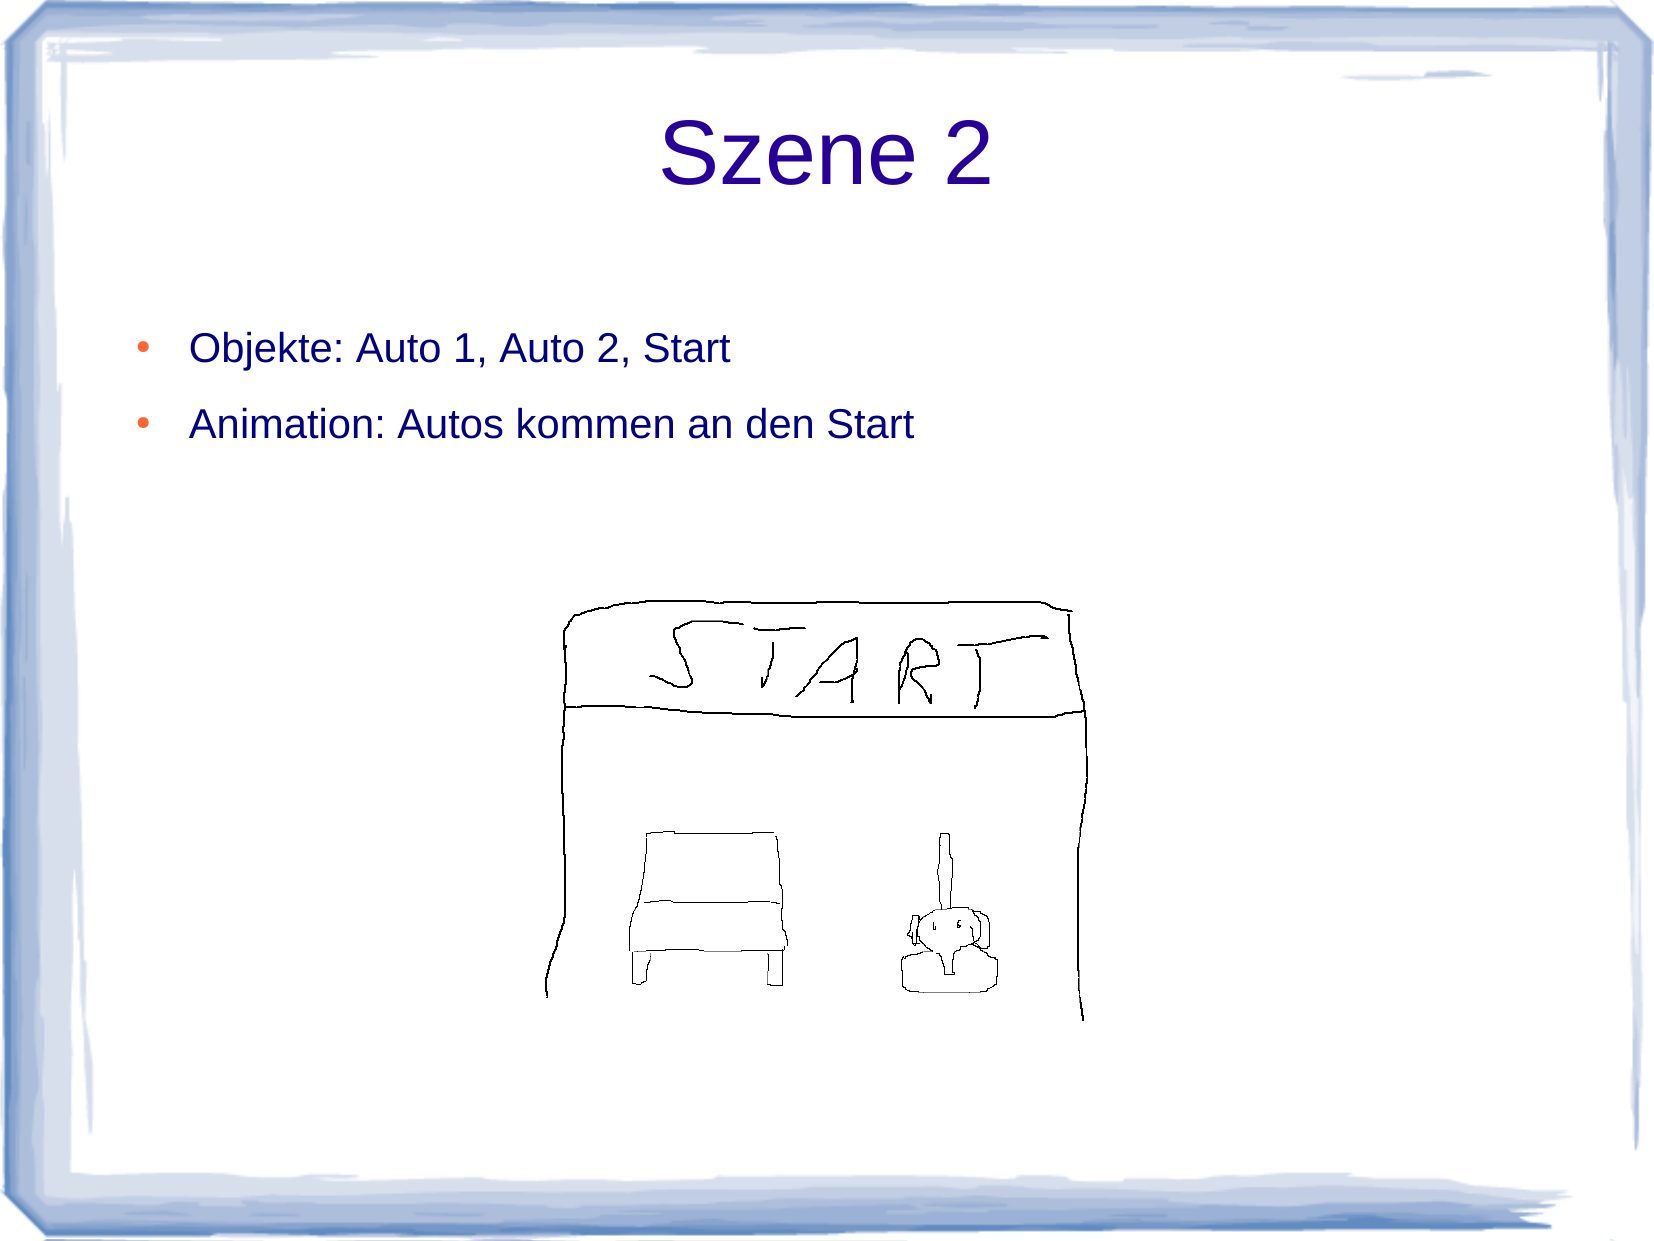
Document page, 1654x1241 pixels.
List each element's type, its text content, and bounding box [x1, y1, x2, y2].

list Objekte: Auto 1, Auto 2, Start Animation: Autos kommen an den Start [118, 324, 1571, 1004]
picture [0, 0, 1654, 1241]
title Szene 2 [82, 49, 1571, 257]
